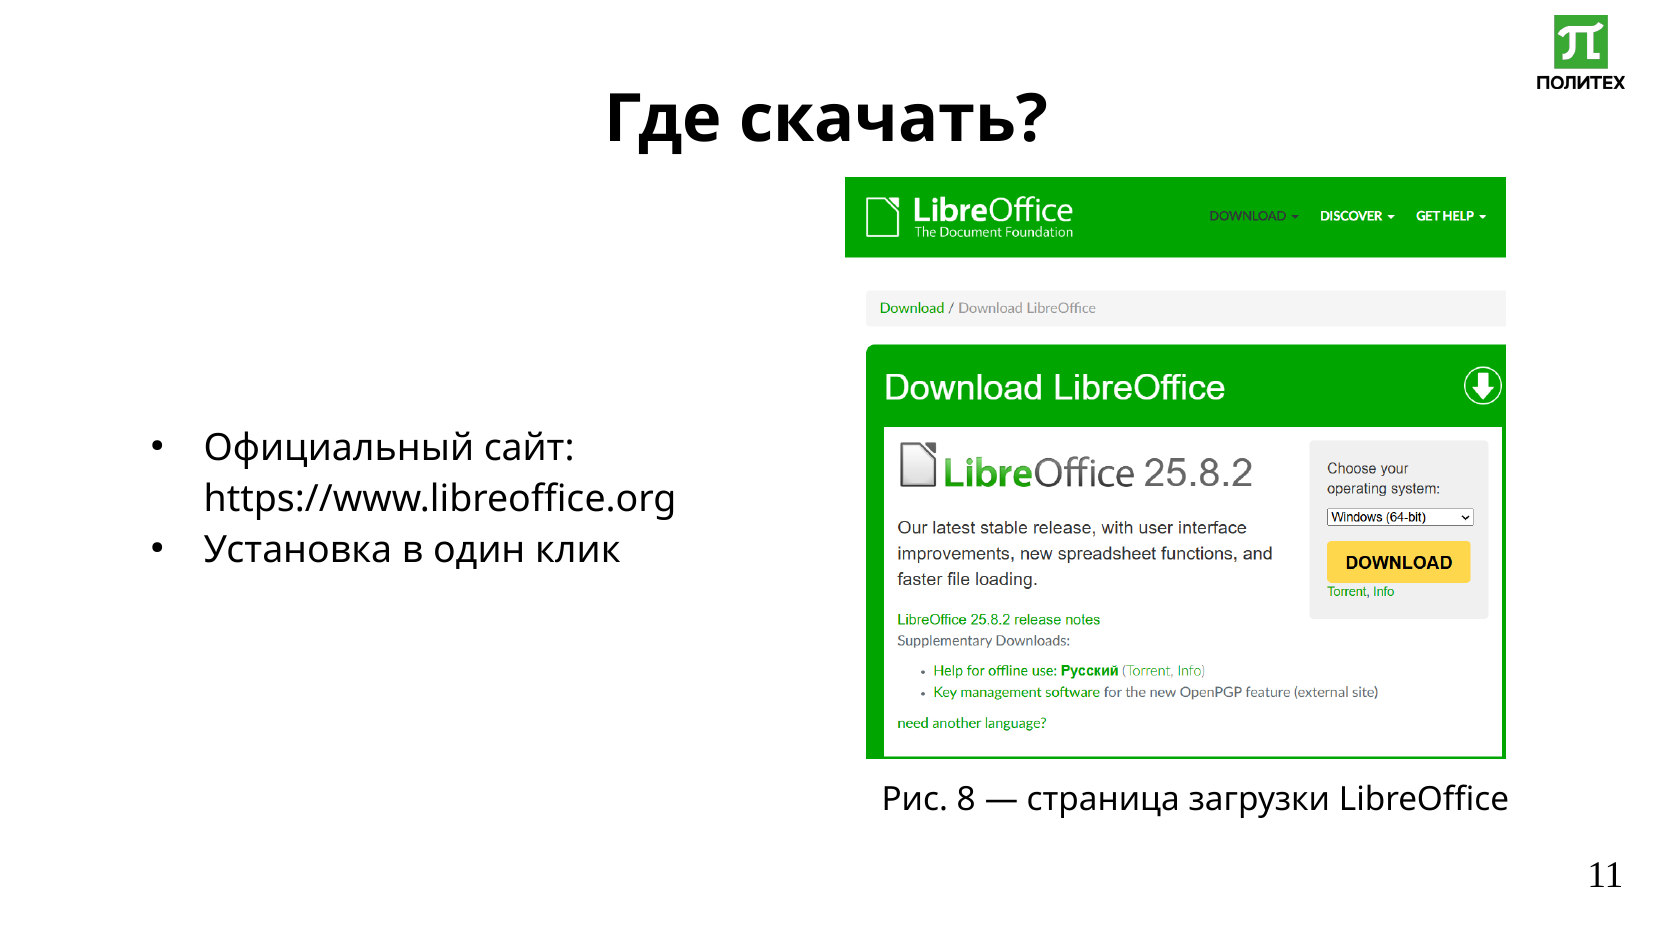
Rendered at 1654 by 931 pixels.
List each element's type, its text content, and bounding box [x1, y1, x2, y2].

text_box Официальный сайт: https://www.libreoffice.org Установка в один клик [118, 413, 714, 650]
picture [845, 177, 1506, 759]
text_box <number> [1572, 847, 1654, 931]
picture [1537, 15, 1625, 89]
text_box Где скачать? [0, 62, 1654, 266]
text_box Рис. 8 ― страница загрузки LibreOffice [826, 767, 1565, 874]
